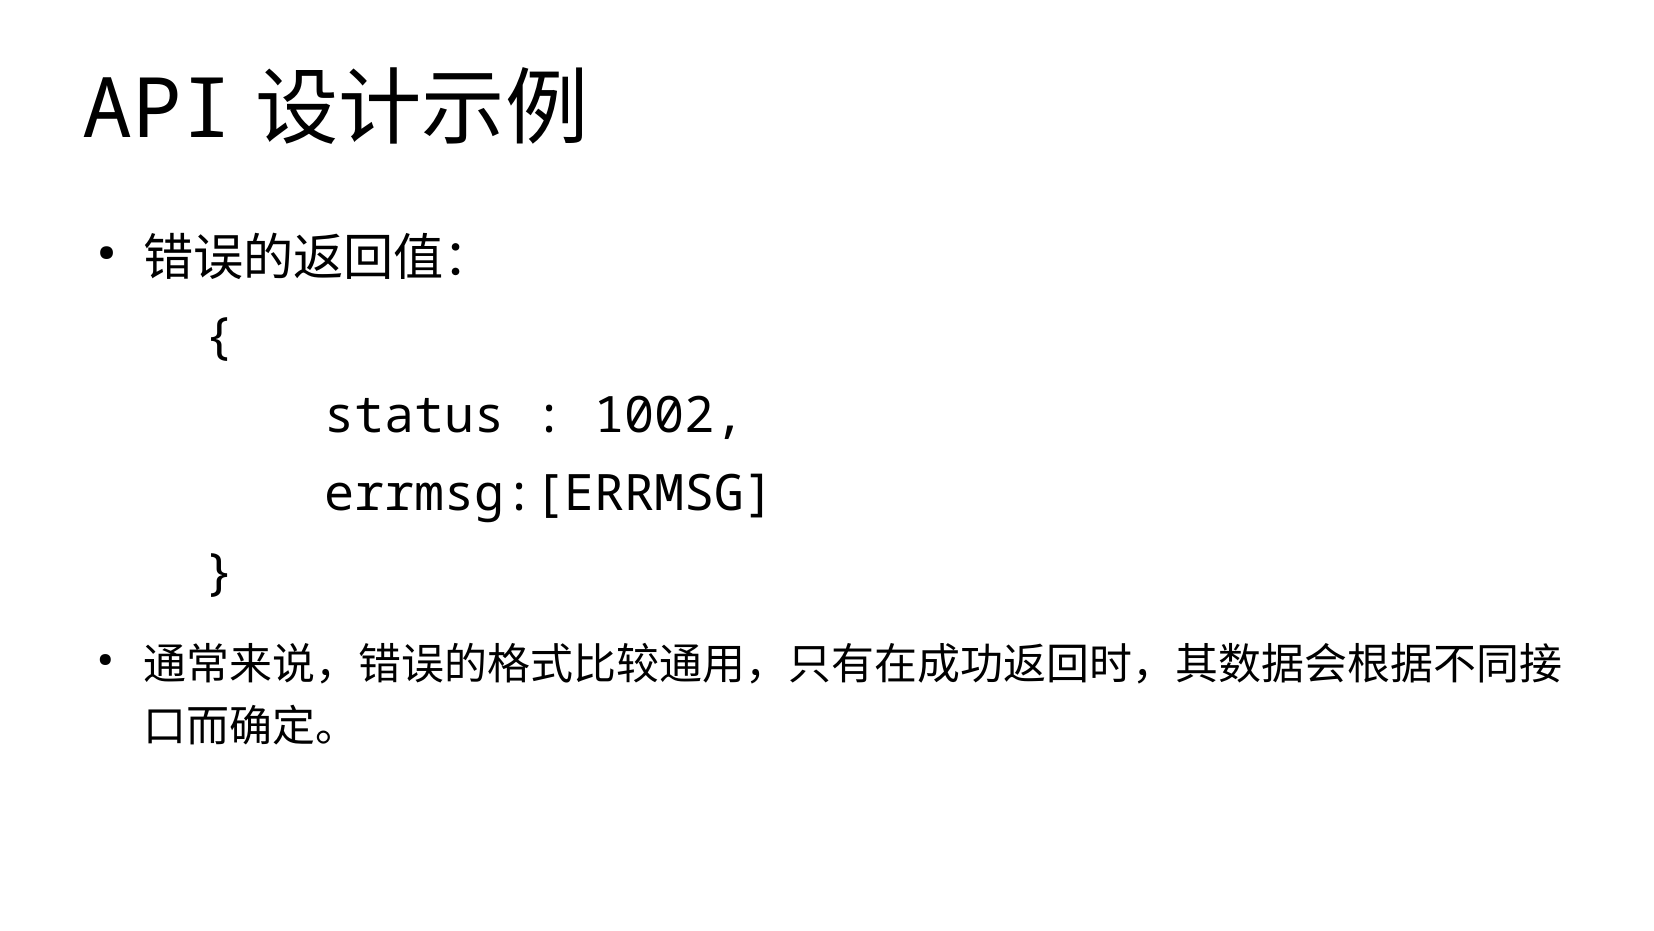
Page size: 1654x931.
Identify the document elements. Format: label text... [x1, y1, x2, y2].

list 错误的返回值： { status : 1002, errmsg:[ERRMSG] } 通常来说，错误的格式比较通用，只有在成功返回时，其数据会根据不同接口而确定。 [82, 217, 1571, 758]
title API设计示例 [82, 37, 1571, 166]
